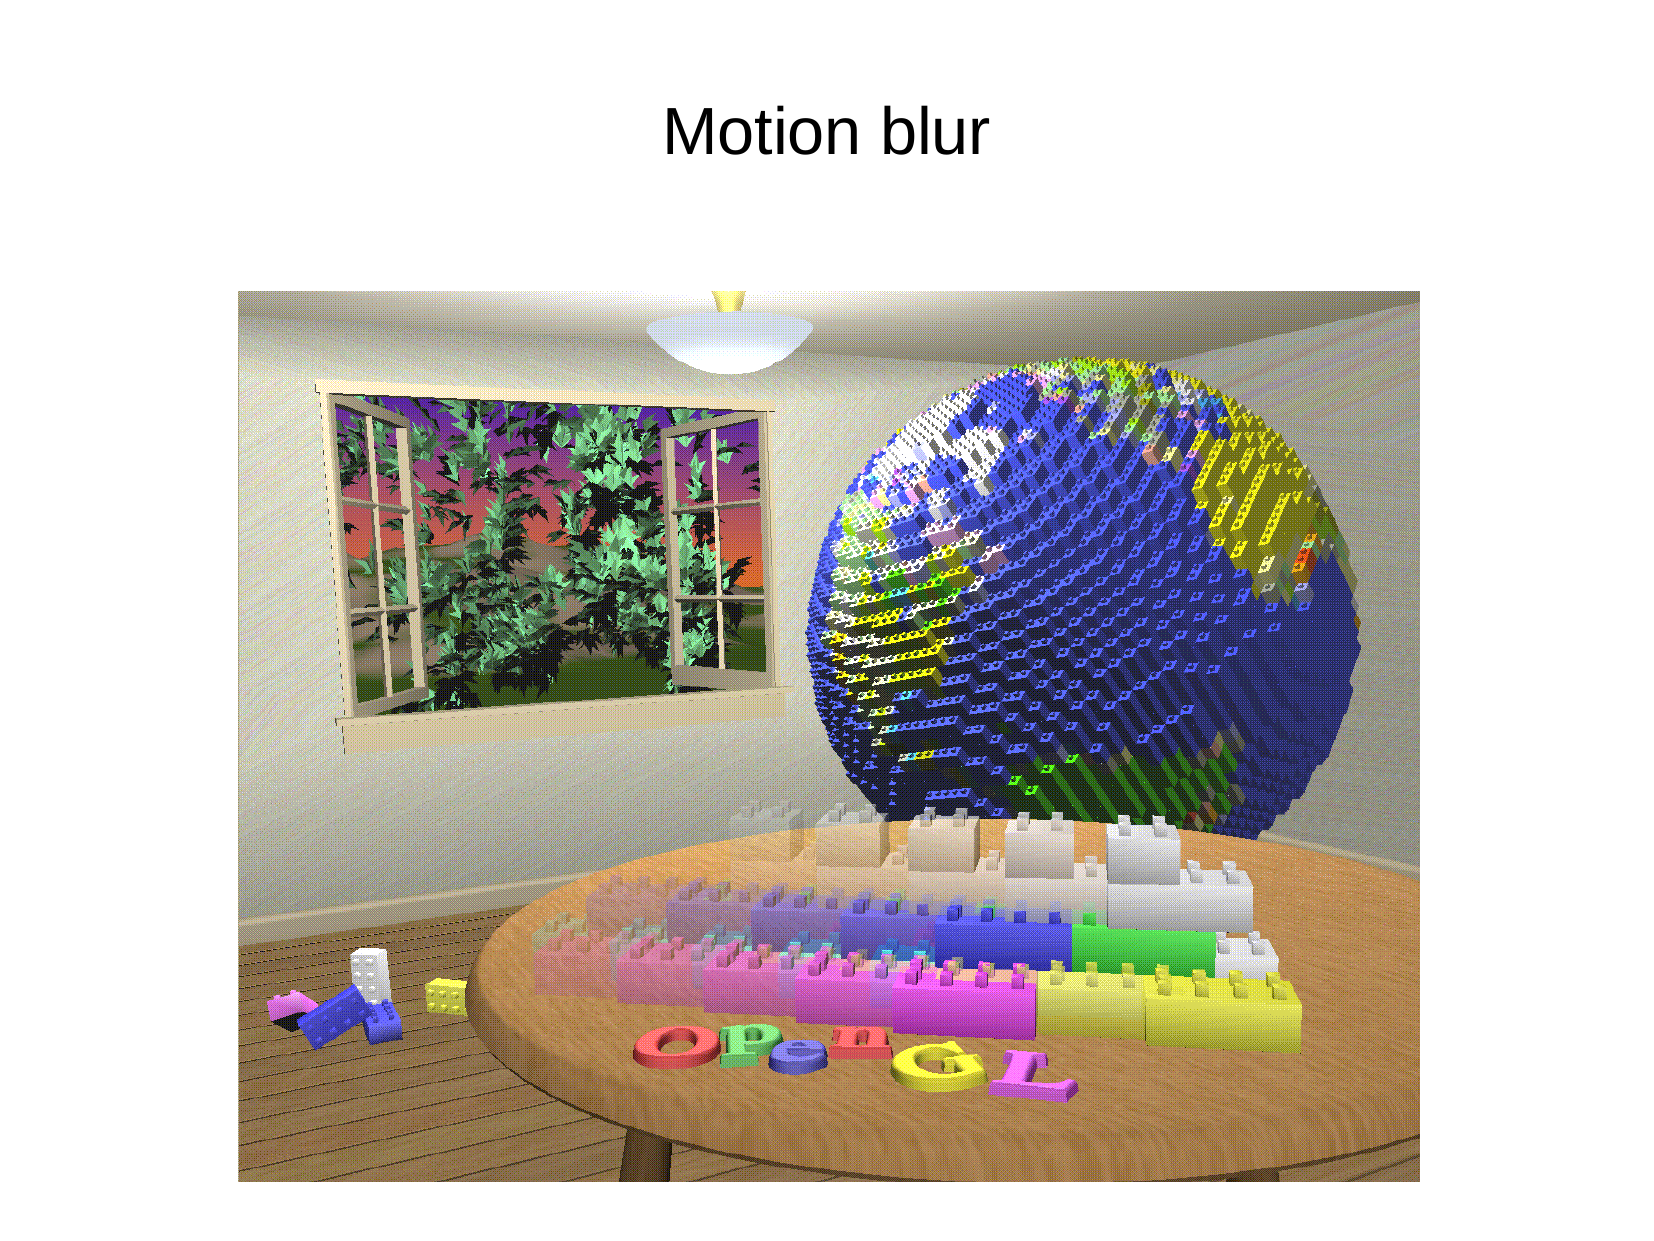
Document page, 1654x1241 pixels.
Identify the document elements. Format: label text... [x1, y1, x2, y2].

picture [238, 291, 1420, 1182]
subtitle Motion blur [82, 56, 1571, 207]
